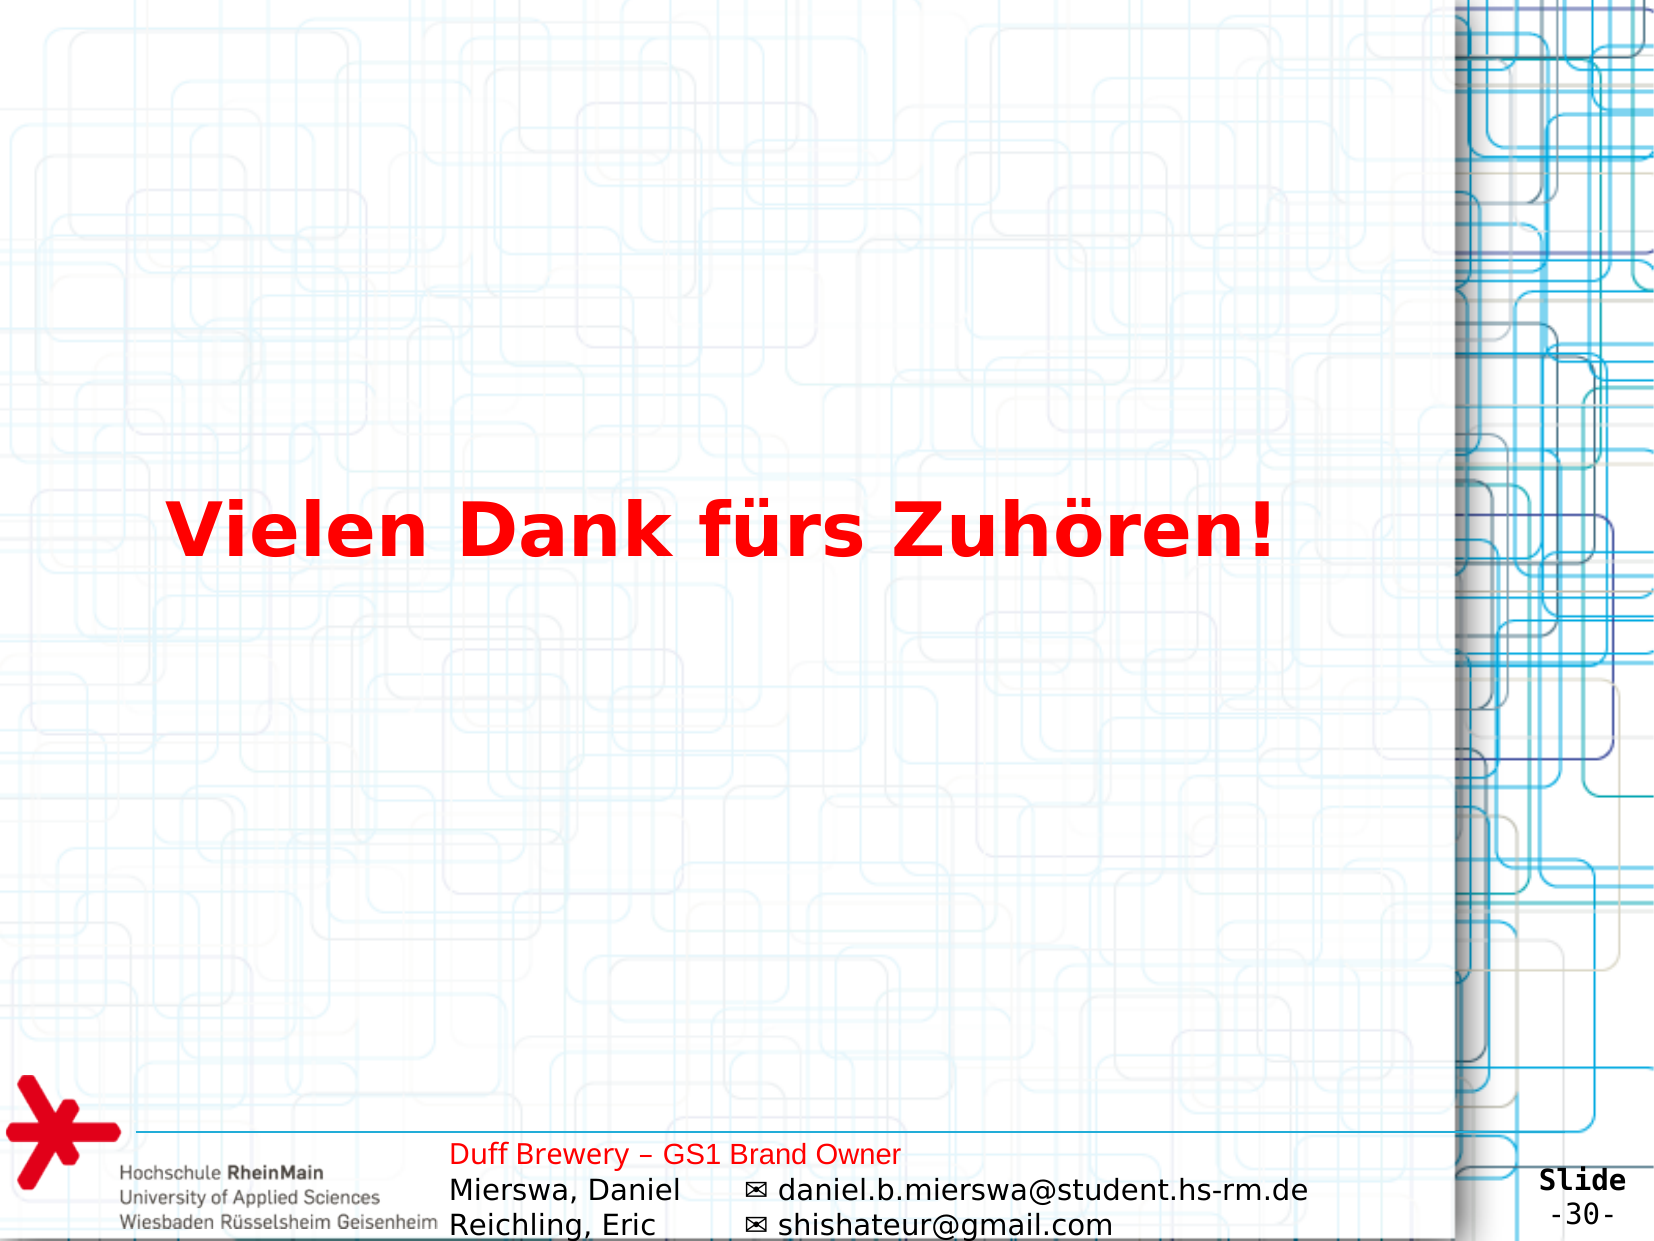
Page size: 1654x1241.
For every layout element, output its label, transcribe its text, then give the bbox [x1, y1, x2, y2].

title Vielen Dank fürs Zuhören! [29, 446, 1418, 615]
picture [0, 0, 1654, 1241]
picture [568, 1221, 577, 1233]
picture [964, 1221, 973, 1233]
